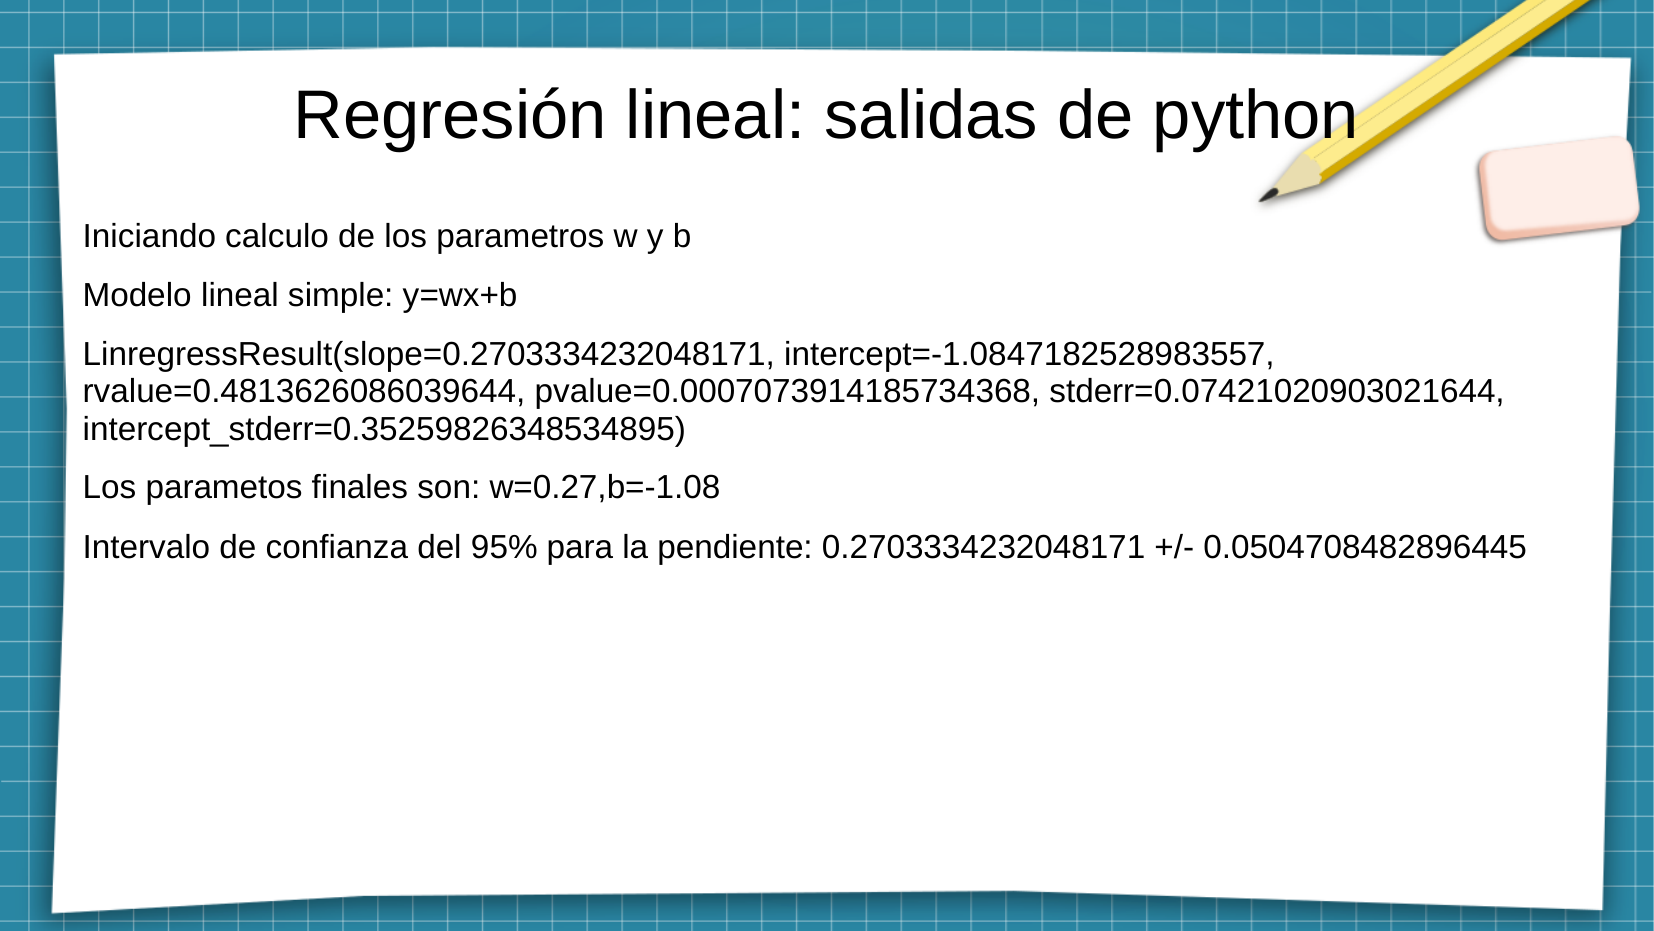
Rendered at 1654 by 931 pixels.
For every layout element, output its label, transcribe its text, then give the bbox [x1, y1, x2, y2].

picture [0, 0, 1654, 931]
list Iniciando calculo de los parametros w y b Modelo lineal simple: y=wx+b LinregressResult(slope=0.2703334232048171, intercept=-1.0847182528983557, rvalue=0.4813626086039644, pvalue=0.0007073914185734368, stderr=0.07421020903021644, intercept_stderr=0.35259826348534895) Los parametos finales son: w=0.27,b=-1.08 Intervalo de confianza del 95% para la pendiente: 0.2703334232048171 +/- 0.0504708482896445 [82, 217, 1571, 758]
title Regresión lineal: salidas de python [82, 37, 1571, 193]
